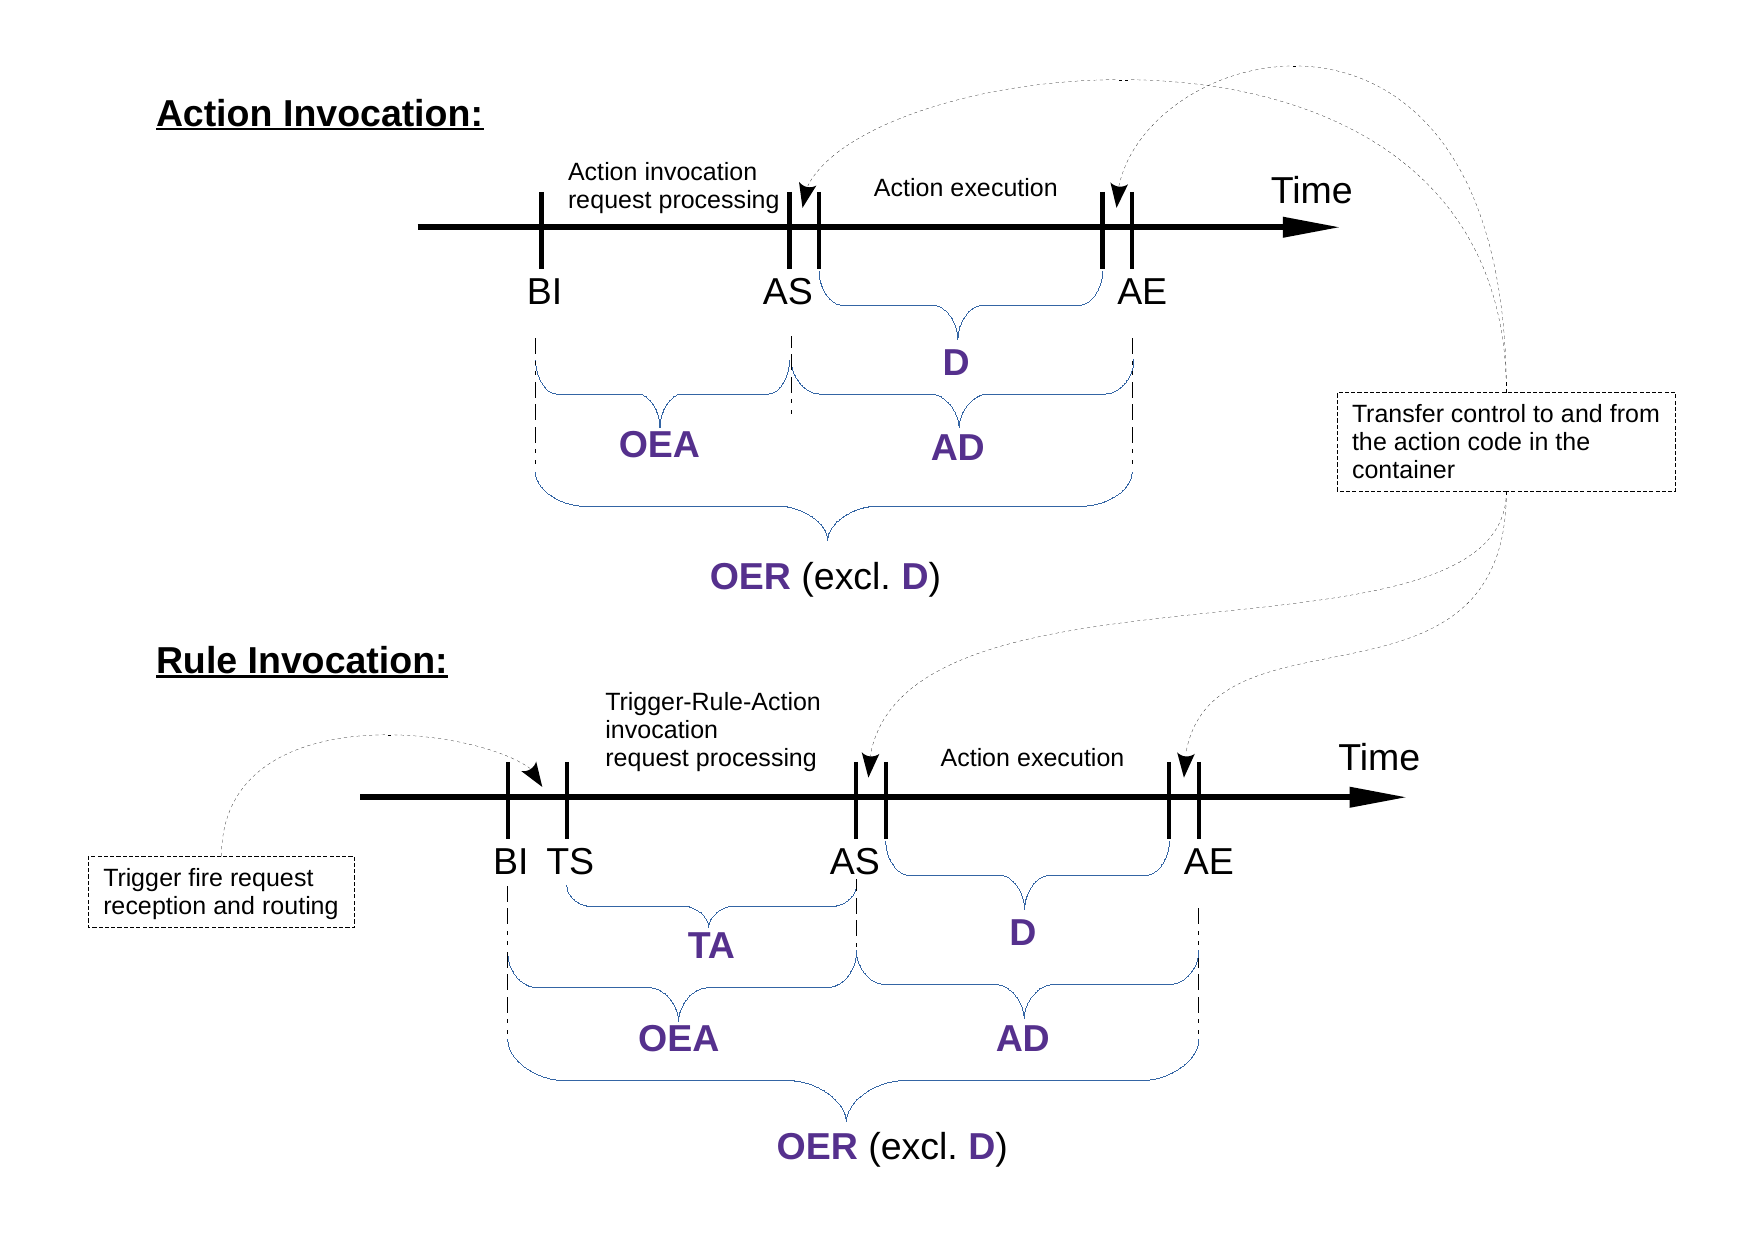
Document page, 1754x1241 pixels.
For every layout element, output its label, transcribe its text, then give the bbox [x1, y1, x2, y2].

text_box Action execution [925, 736, 1140, 780]
text_box Action invocation request processing [553, 150, 796, 222]
text_box AE [1102, 262, 1183, 320]
text_box BI [478, 832, 531, 890]
text_box Action execution [859, 166, 1074, 210]
text_box AD [916, 419, 1004, 477]
text_box D [927, 333, 985, 391]
text_box Action Invocation: [141, 84, 499, 142]
text_box OER (excl. D) [761, 1118, 1023, 1176]
text_box Transfer control to and from the action code in the container [1337, 392, 1676, 492]
text_box AD [981, 1009, 1069, 1067]
text_box BI [512, 262, 578, 320]
text_box AS [814, 832, 895, 890]
text_box TS [531, 832, 615, 890]
text_box OEA [623, 1009, 739, 1067]
text_box Time [1323, 728, 1436, 786]
text_box OER (excl. D) [695, 548, 956, 606]
text_box Trigger-Rule-Action invocation request processing [590, 680, 844, 780]
text_box TA [673, 917, 751, 975]
text_box D [994, 903, 1052, 961]
text_box Trigger fire request reception and routing [88, 856, 355, 928]
text_box OEA [603, 416, 719, 474]
text_box Time [1256, 162, 1368, 222]
text_box AS [748, 262, 828, 320]
text_box Rule Invocation: [141, 631, 464, 689]
text_box AE [1169, 832, 1249, 890]
